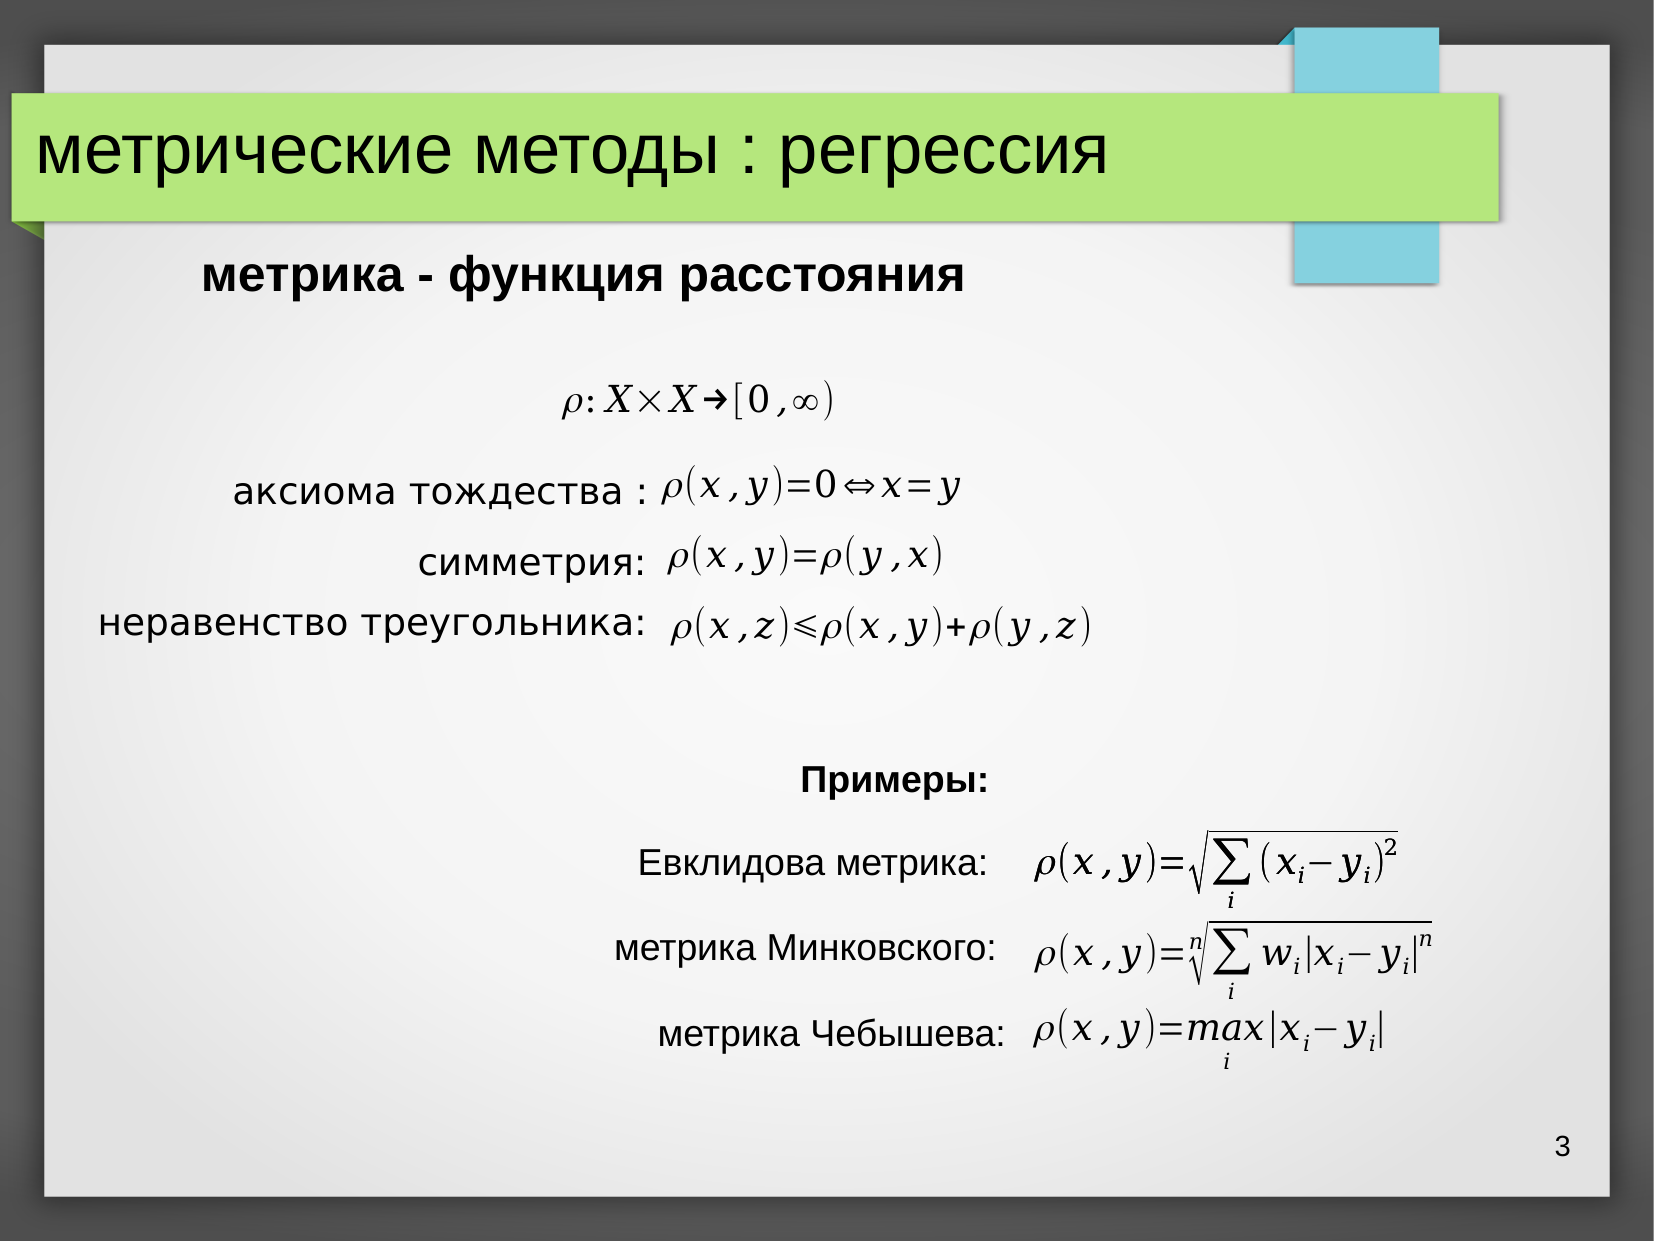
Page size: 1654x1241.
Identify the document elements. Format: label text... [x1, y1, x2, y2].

text_box Примеры: [800, 755, 1179, 803]
chart [1026, 919, 1439, 1076]
text_box неравенство треугольника: [70, 593, 685, 664]
chart [1027, 829, 1405, 914]
chart [555, 377, 841, 424]
text_box метрика Минковского: [614, 910, 1016, 986]
text_box Евклидова метрика: [637, 839, 1016, 886]
text_box метрика Чебышева: [657, 995, 1027, 1071]
subtitle метрика - функция расстояния [200, 234, 1087, 314]
title метрические методы : регрессия [35, 108, 1170, 190]
text_box аксиома тождества : [217, 462, 675, 523]
chart [675, 463, 969, 510]
chart [673, 532, 950, 579]
chart [685, 604, 1099, 651]
picture [0, 0, 1654, 1241]
text_box симметрия: [402, 532, 673, 593]
